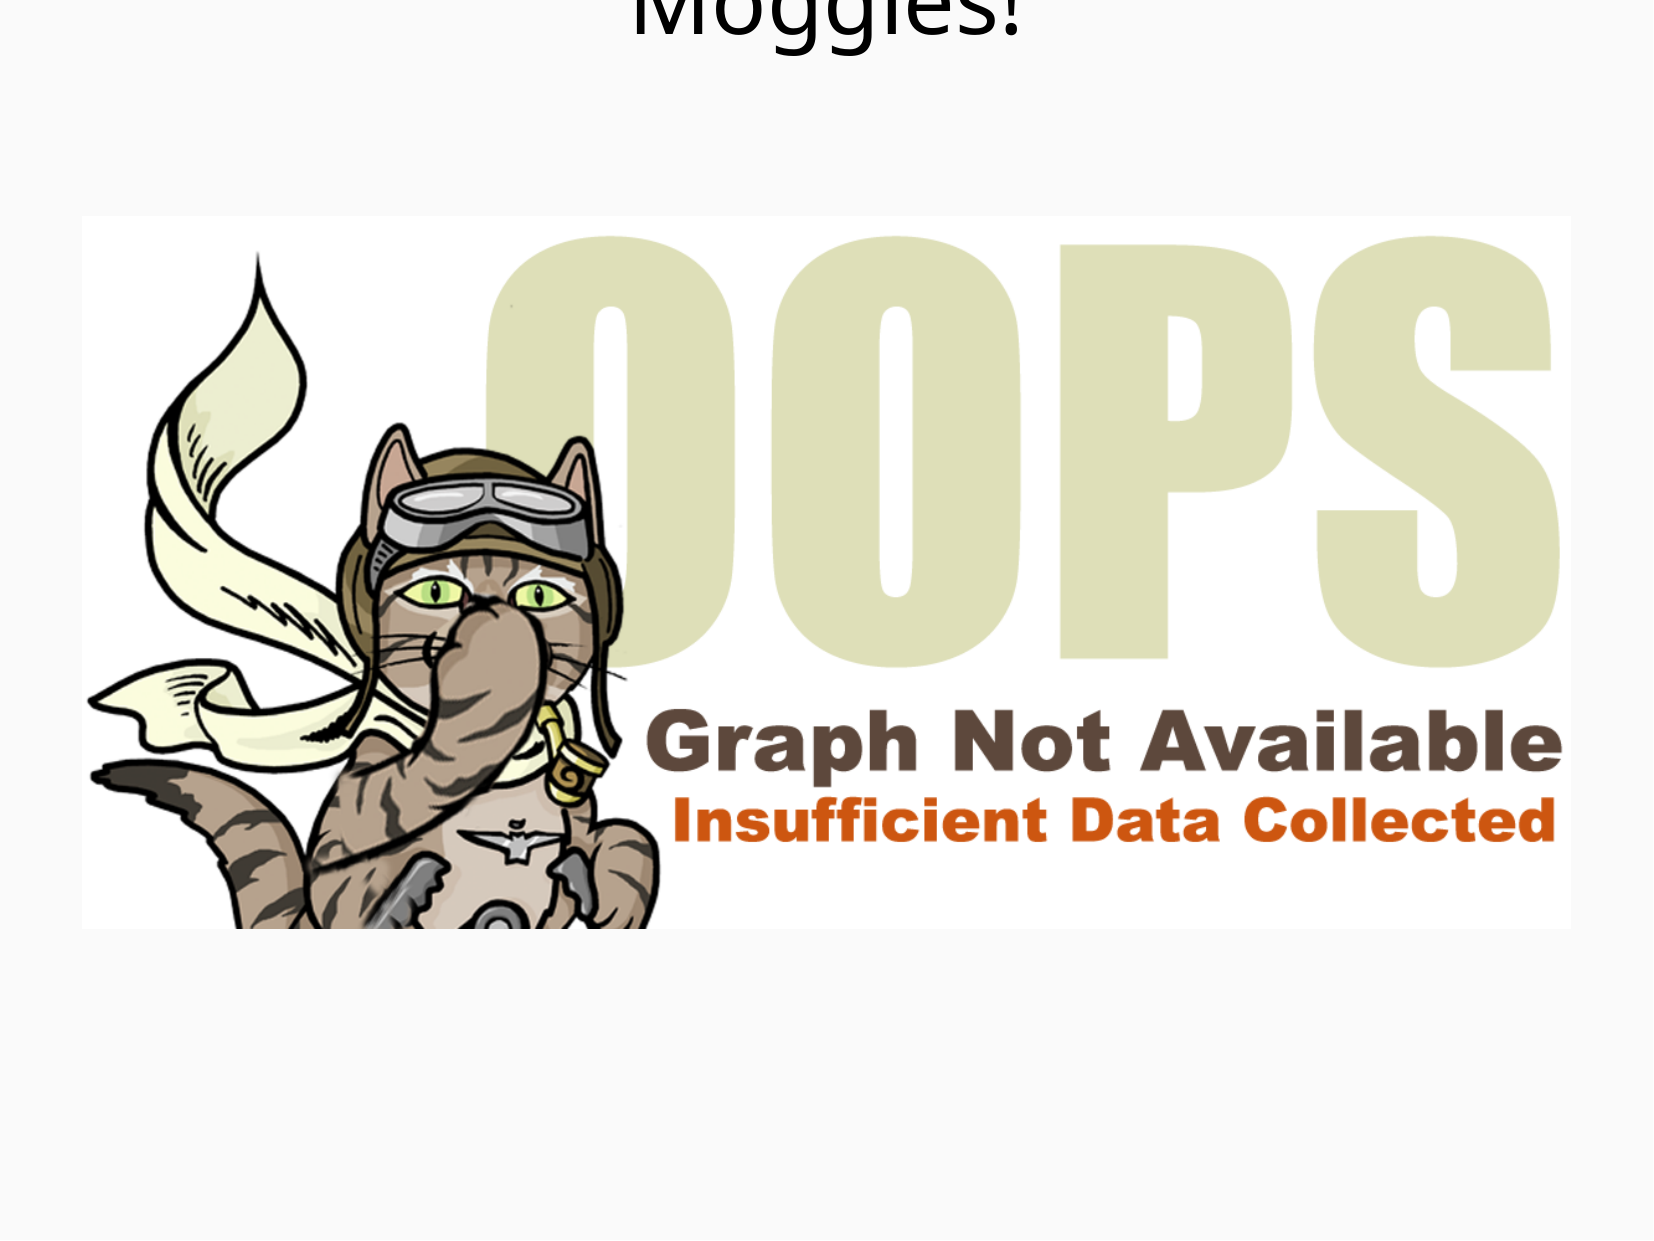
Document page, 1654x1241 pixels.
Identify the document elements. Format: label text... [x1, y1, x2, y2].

subtitle Moggles! [82, 35, 1571, 1213]
